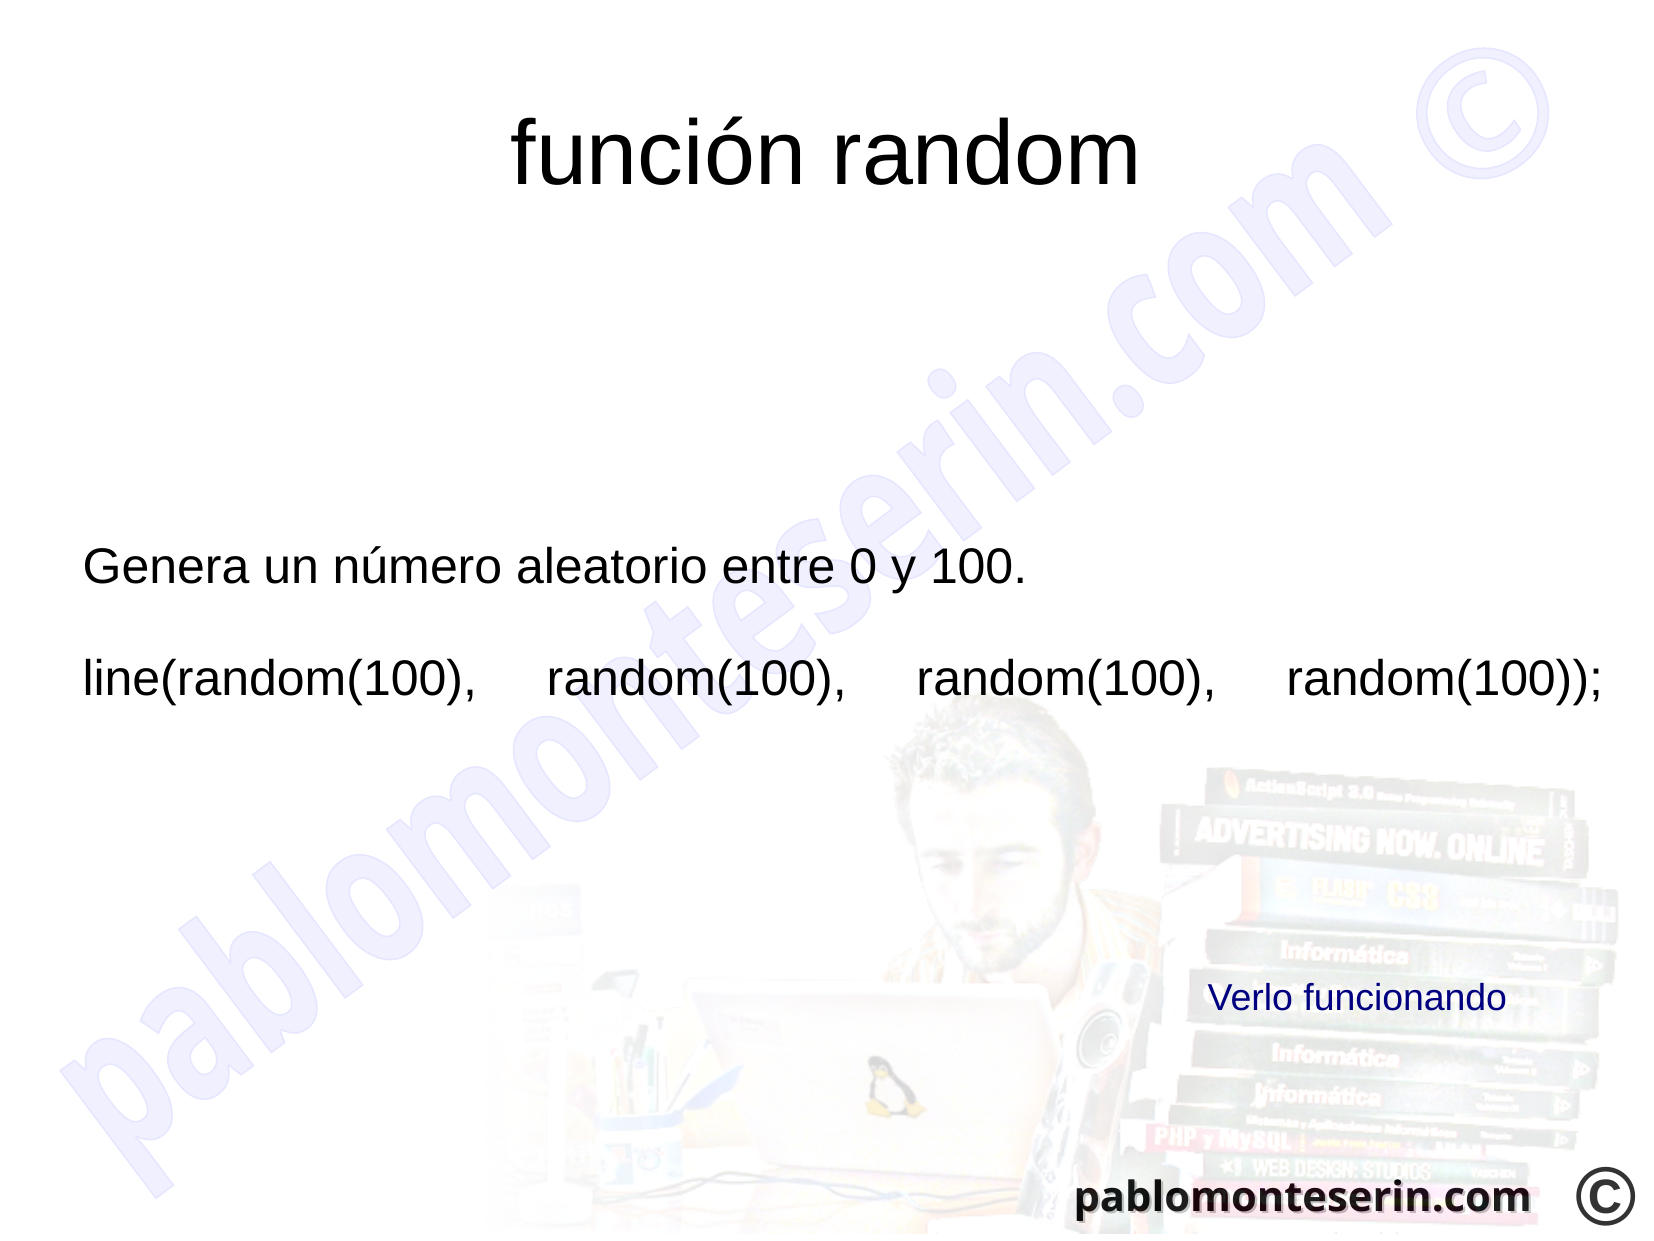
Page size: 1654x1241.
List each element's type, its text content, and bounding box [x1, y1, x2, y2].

subtitle Genera un número aleatorio entre 0 y 100. line(random(100), random(100), random(100), random(100)); [82, 290, 1630, 1010]
text_box Verlo funcionando [1192, 968, 1522, 1026]
title función random [82, 49, 1571, 257]
picture [468, 674, 1654, 1234]
